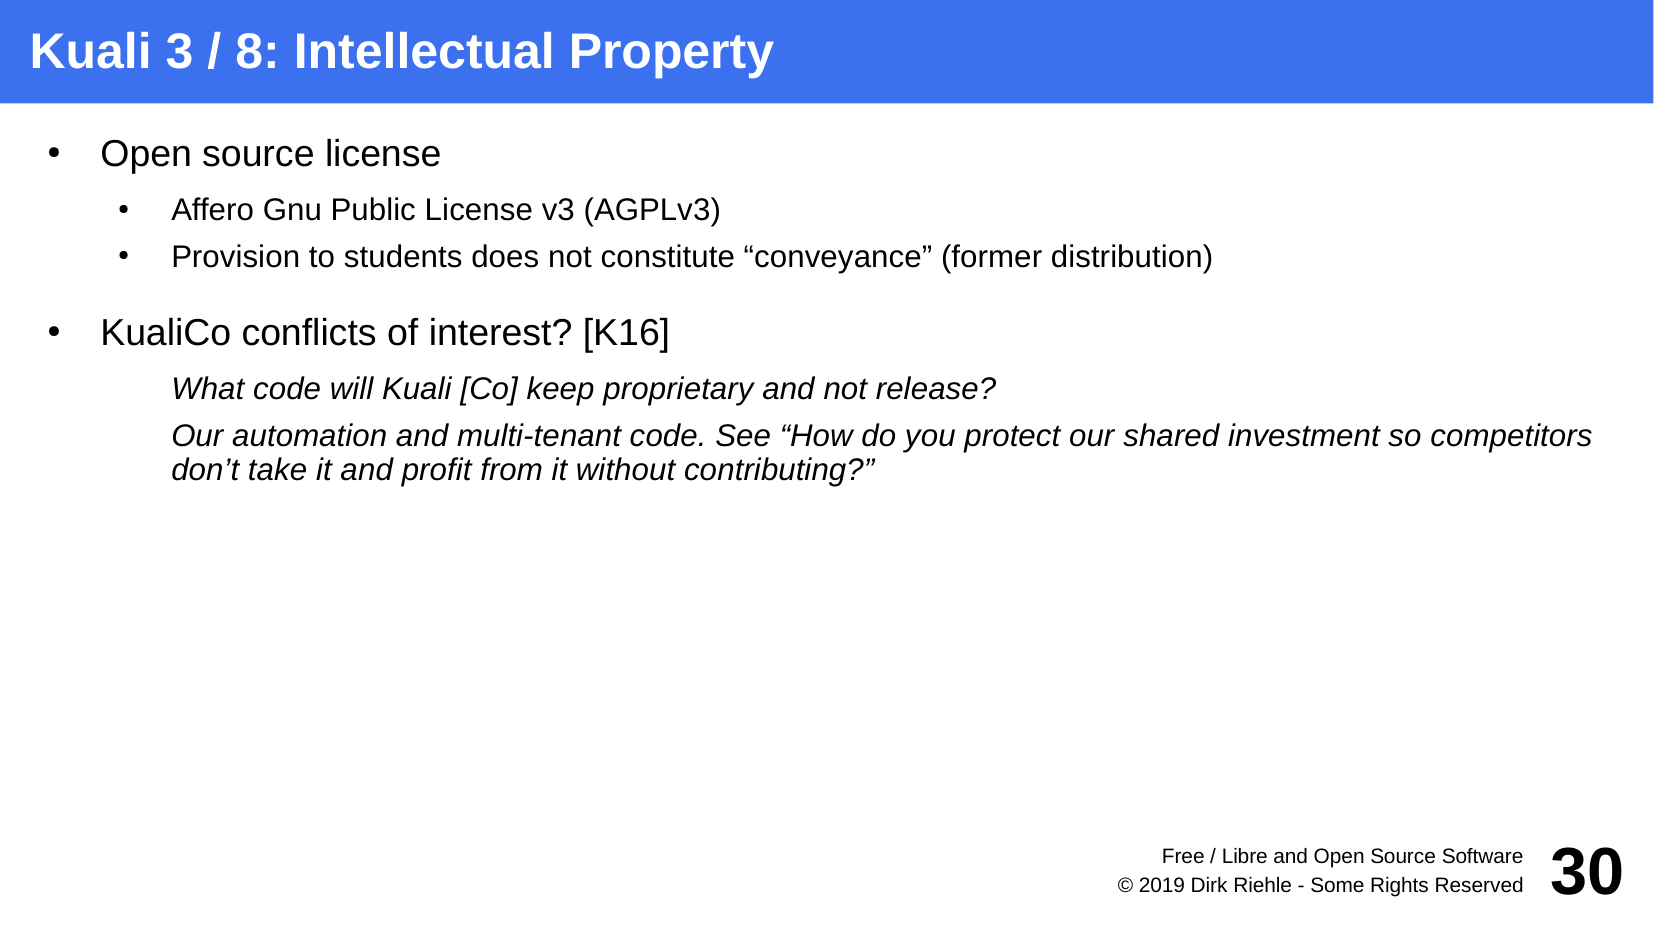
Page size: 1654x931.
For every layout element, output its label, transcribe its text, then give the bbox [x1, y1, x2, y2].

title Kuali 3 / 8: Intellectual Property [0, 0, 1654, 104]
list Open source license Affero Gnu Public License v3 (AGPLv3) Provision to students does not constitute “conveyance” (former distribution) KualiCo conflicts of interest? [K16] What code will Kuali [Co] keep proprietary and not release? Our automation and multi-tenant code. See “How do you protect our shared investment so competitors don’t take it and profit from it without contributing?” [29, 132, 1625, 813]
